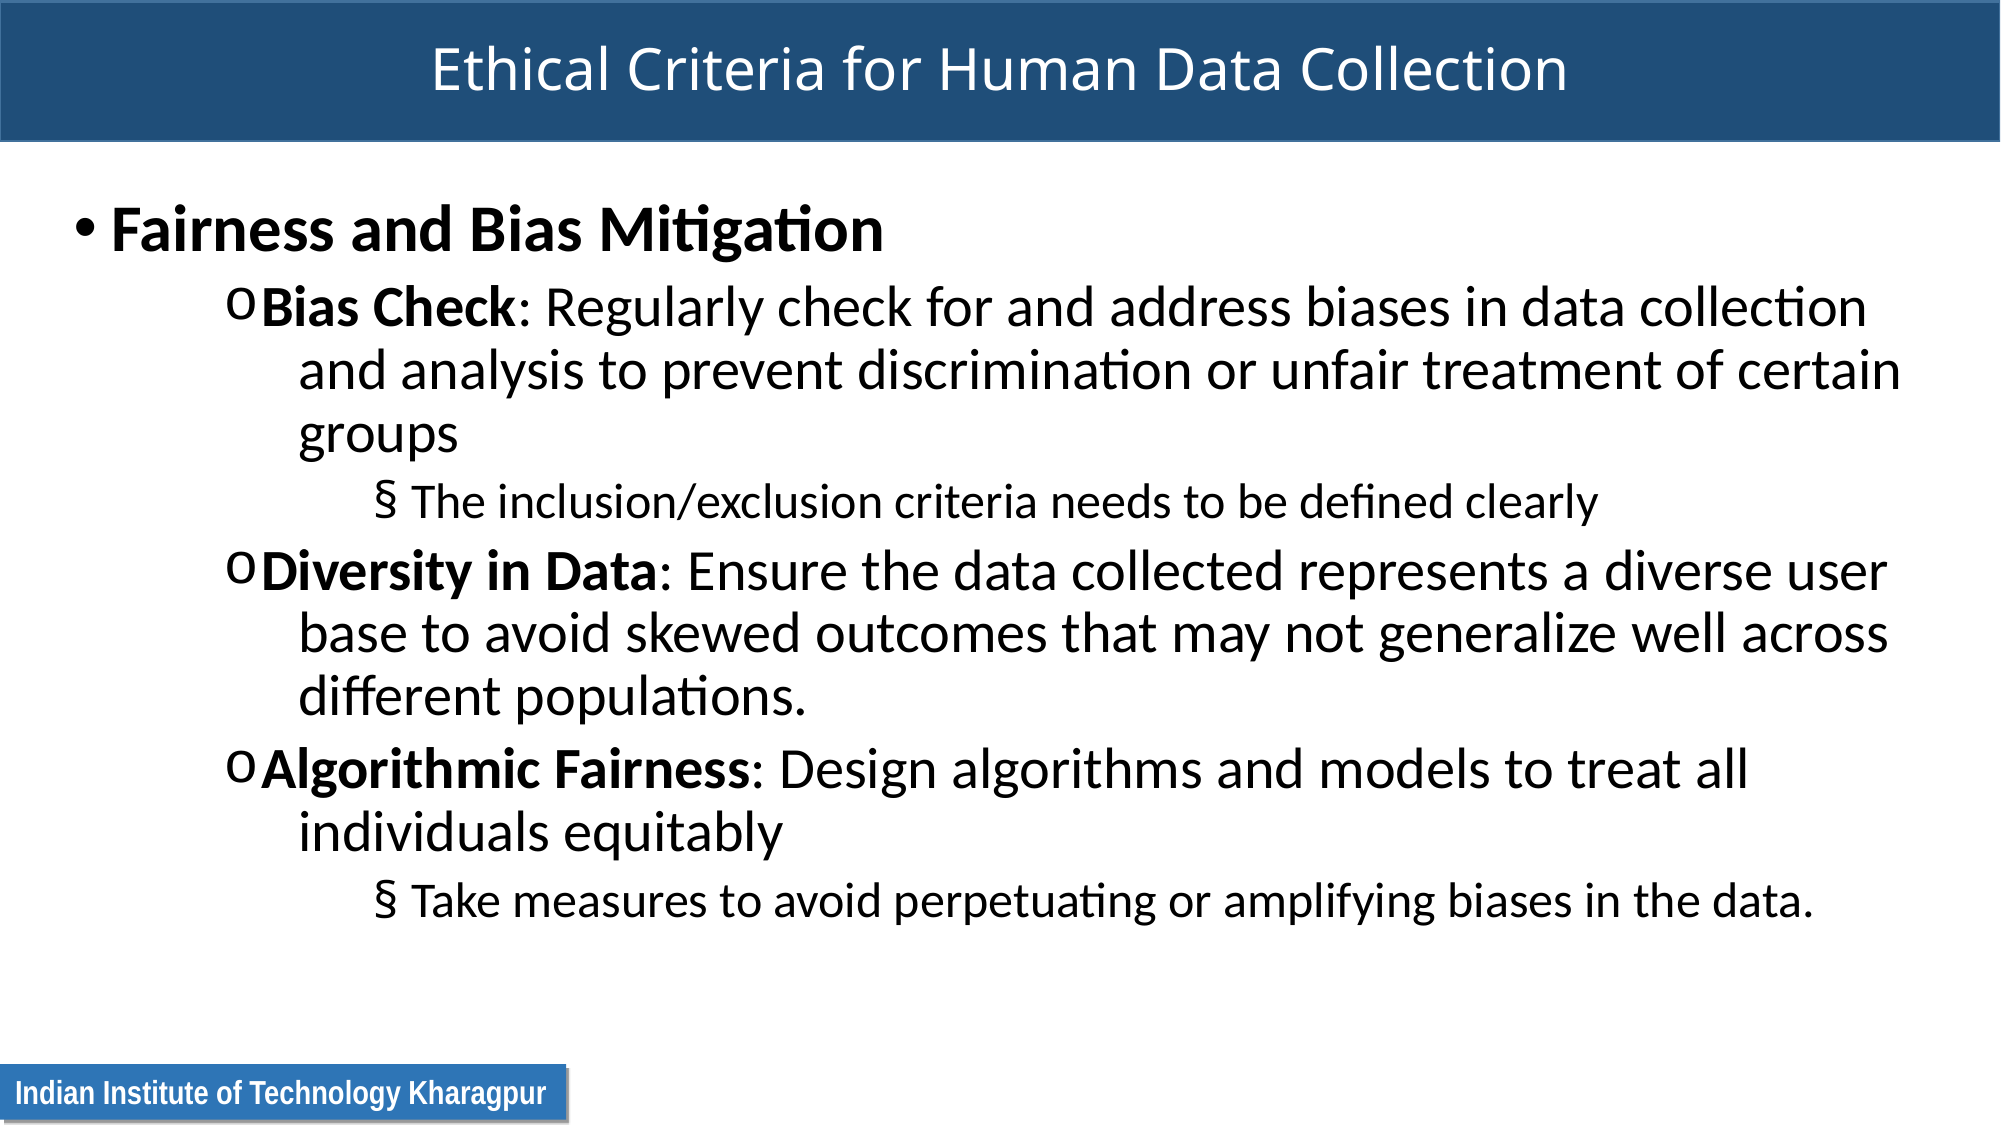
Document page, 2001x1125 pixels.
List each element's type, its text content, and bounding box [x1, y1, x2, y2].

title Ethical Criteria for Human Data Collection [0, 1, 2000, 141]
list Fairness and Bias Mitigation Bias Check: Regularly check for and address biases in data collection and analysis to prevent discrimination or unfair treatment of certain groups The inclusion/exclusion criteria needs to be defined clearly Diversity in Data: Ensure the data collected represents a diverse user base to avoid skewed outcomes that may not generalize well across different populations. Algorithmic Fairness: Design algorithms and models to treat all individuals equitably Take measures to avoid perpetuating or amplifying biases in the data. [58, 186, 1954, 1065]
